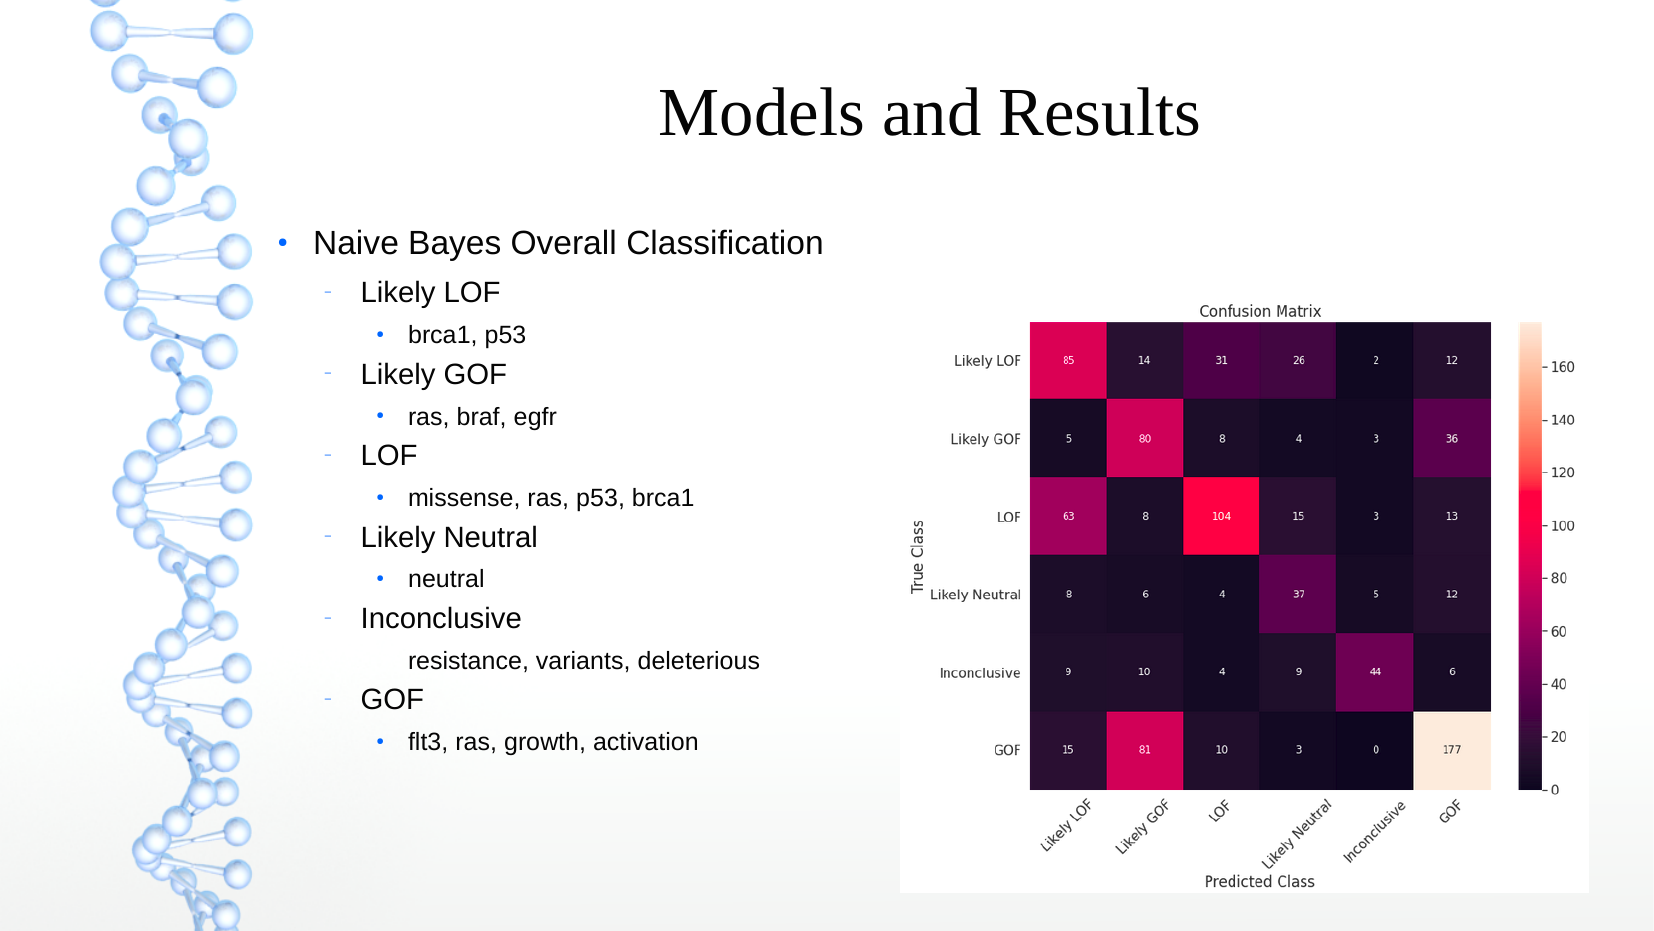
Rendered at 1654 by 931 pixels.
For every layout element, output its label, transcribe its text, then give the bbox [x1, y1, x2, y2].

list Naive Bayes Overall Classification Likely LOF brca1, p53 Likely GOF ras, braf, egfr LOF missense, ras, p53, brca1 Likely Neutral neutral Inconclusive resistance, variants, deleterious GOF flt3, ras, growth, activation [265, 224, 1595, 764]
title Models and Results [265, 35, 1595, 189]
picture [0, 0, 1654, 931]
